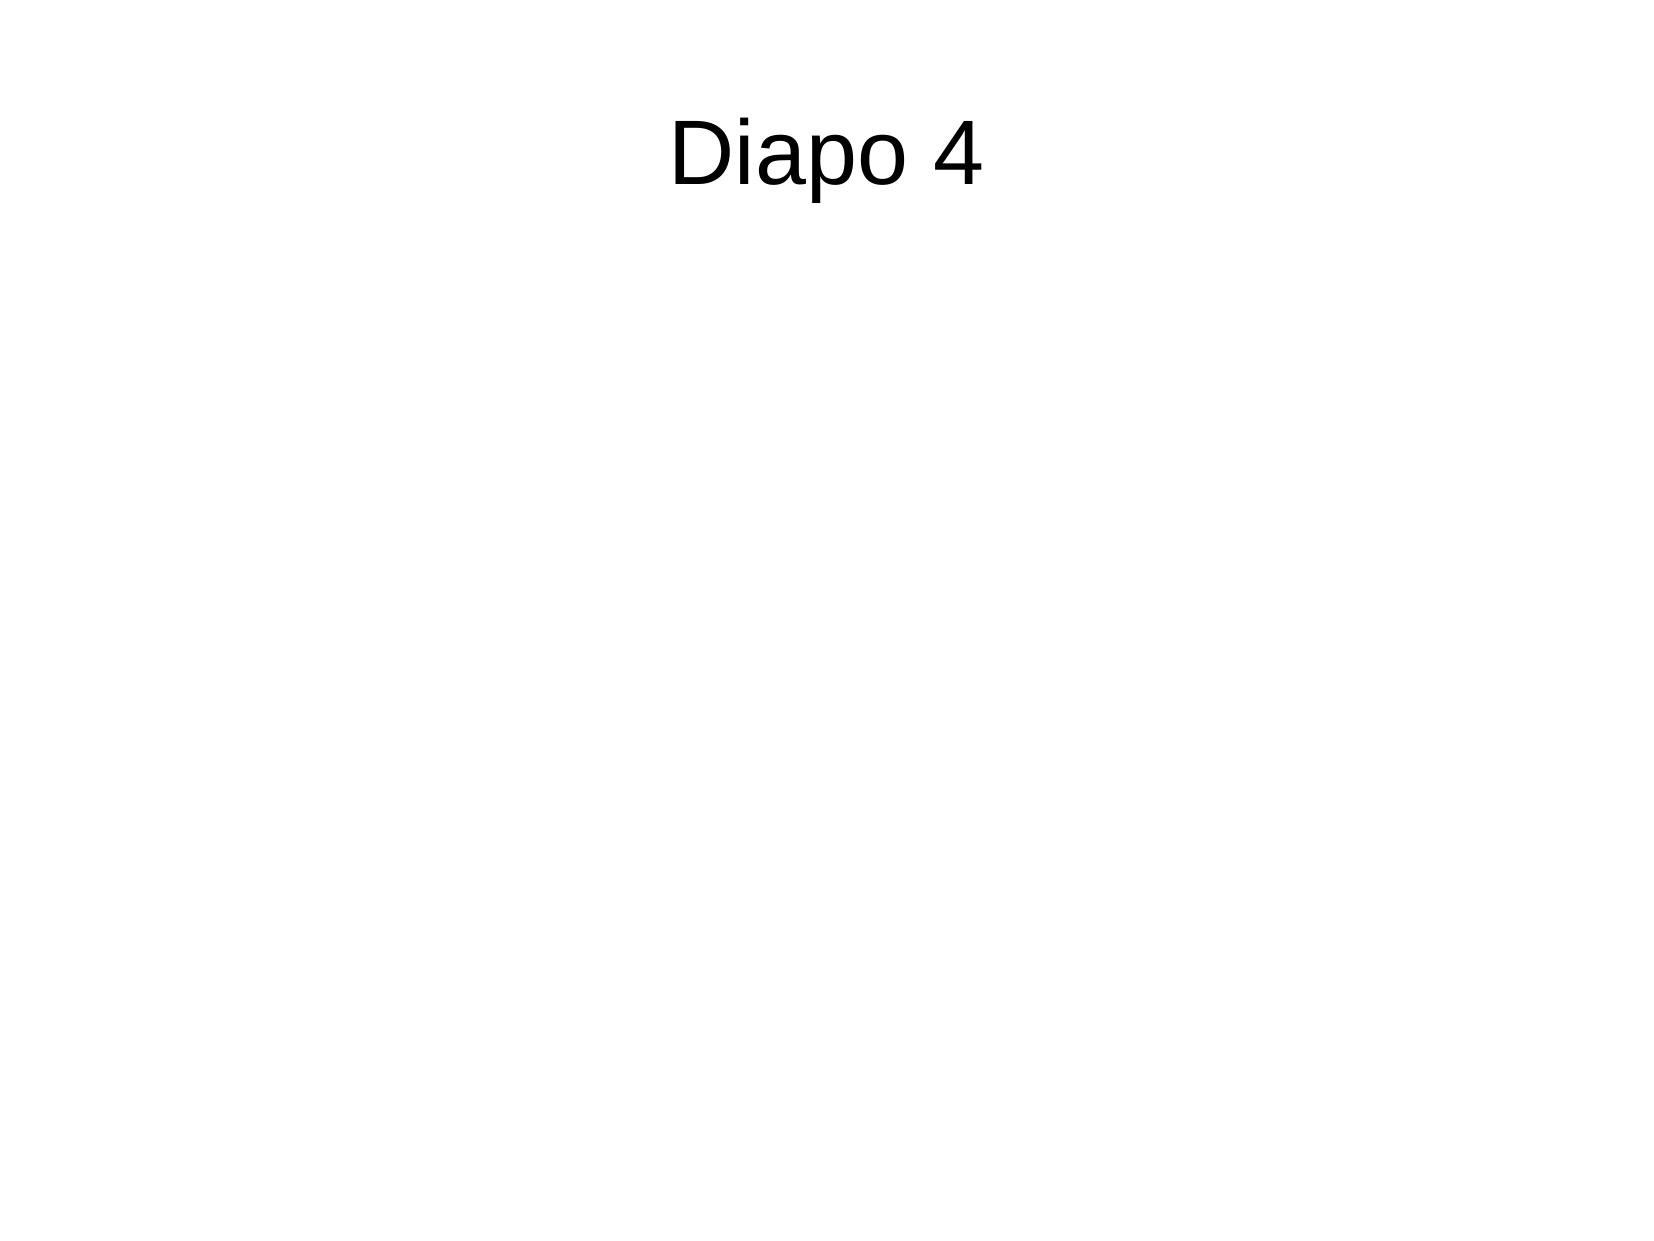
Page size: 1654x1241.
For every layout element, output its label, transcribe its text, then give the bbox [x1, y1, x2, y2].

title Diapo 4 [82, 49, 1571, 257]
